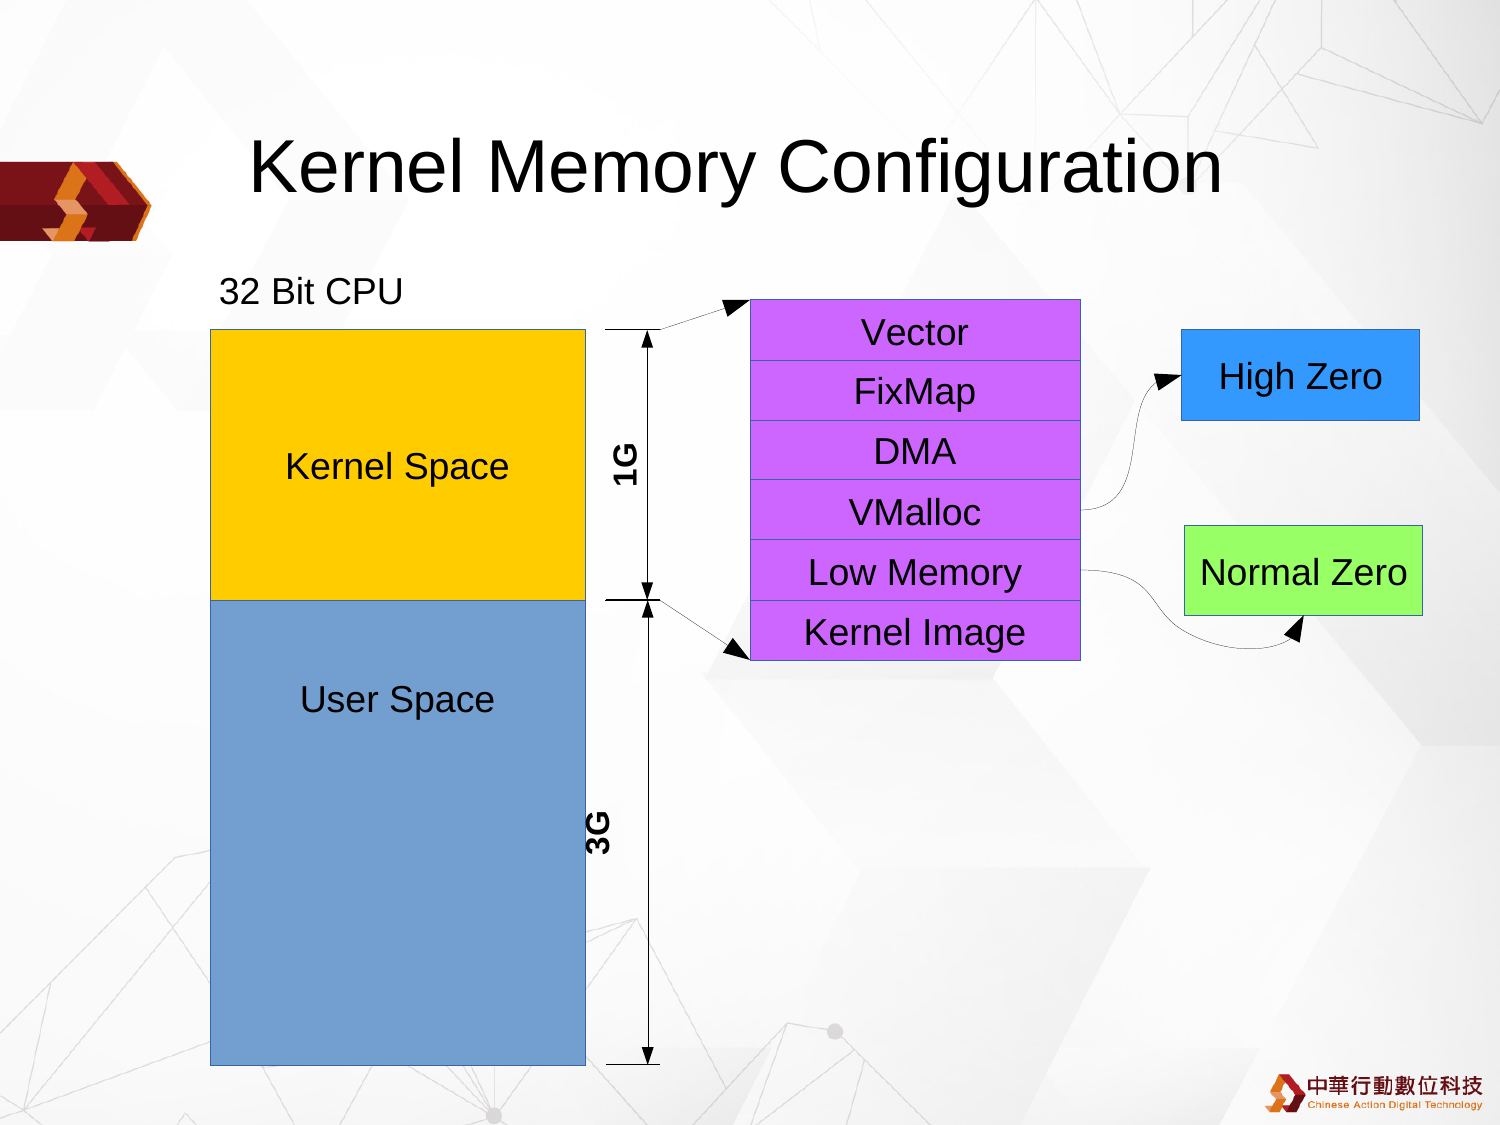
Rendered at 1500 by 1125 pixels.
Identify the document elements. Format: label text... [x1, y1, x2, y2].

text_box Kernel Space [210, 329, 586, 601]
text_box User Space [210, 601, 586, 1066]
picture [0, 0, 1500, 1125]
text_box 32 Bit CPU [204, 259, 460, 320]
text_box VMalloc [750, 479, 1081, 539]
text_box Kernel Image [750, 600, 1081, 661]
text_box DMA [750, 420, 1081, 479]
text_box High Zero [1181, 329, 1420, 421]
text_box Vector [750, 299, 1081, 360]
text_box FixMap [750, 360, 1081, 420]
title Kernel Memory Configuration [107, 89, 1367, 243]
text_box Low Memory [750, 539, 1081, 600]
text_box Normal Zero [1184, 525, 1423, 616]
